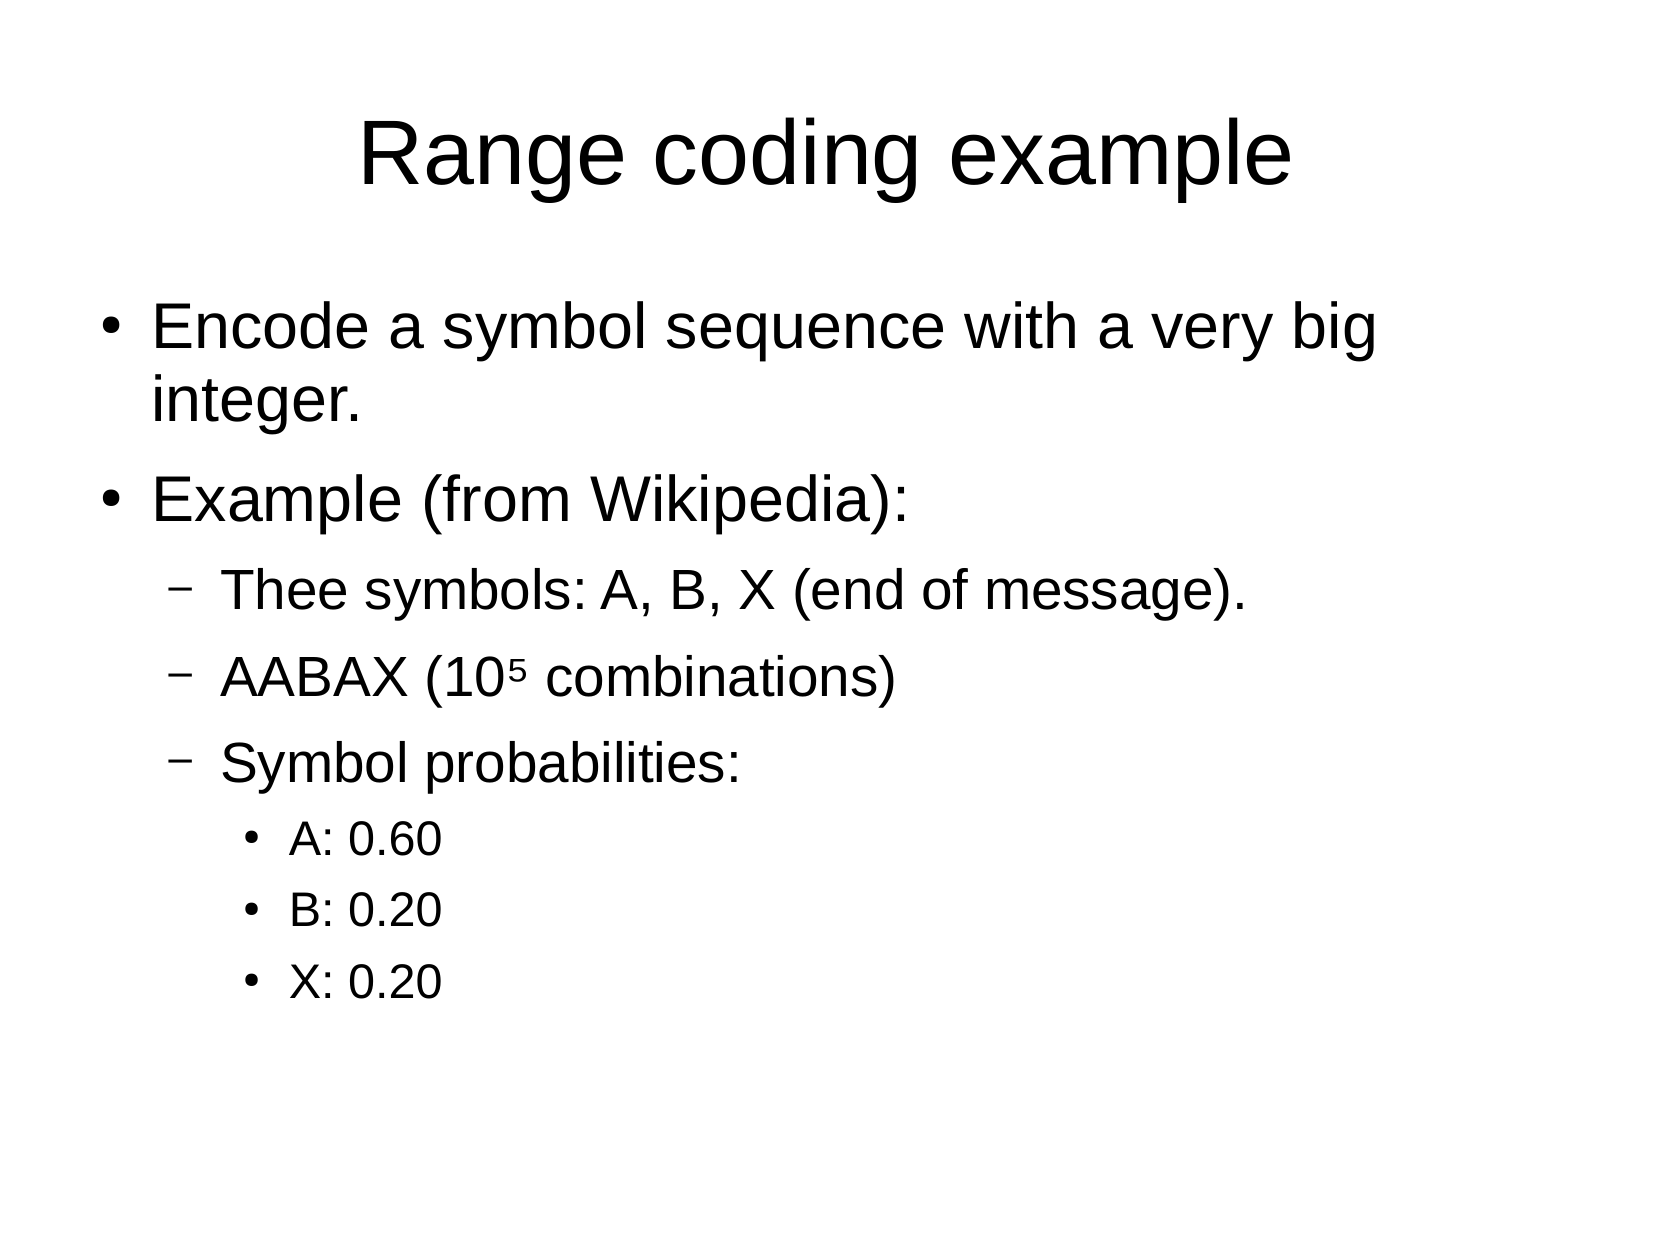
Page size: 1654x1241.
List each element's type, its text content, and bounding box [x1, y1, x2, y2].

title Range coding example [82, 49, 1571, 257]
list Encode a symbol sequence with a very big integer. Example (from Wikipedia): Thee symbols: A, B, X (end of message). AABAX (10⁵ combinations) Symbol probabilities: A: 0.60 B: 0.20 X: 0.20 [82, 290, 1571, 1010]
